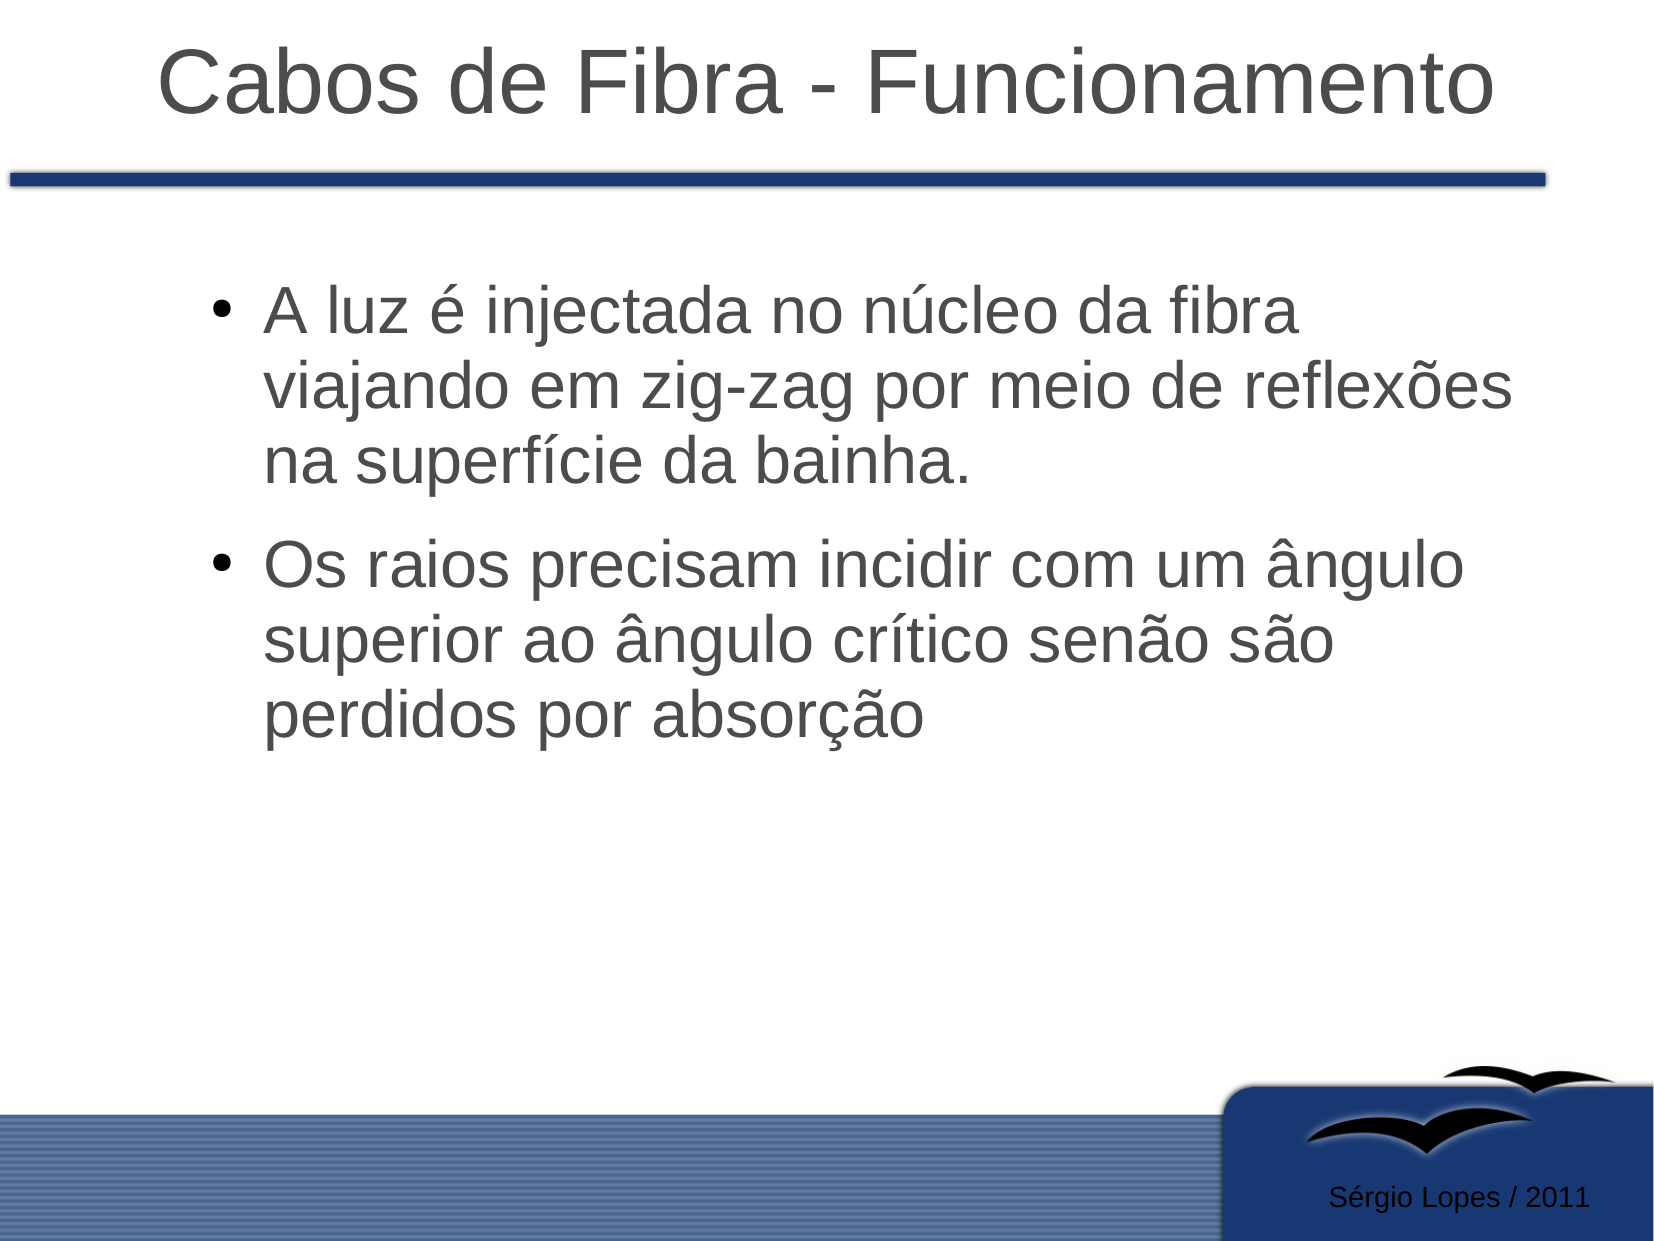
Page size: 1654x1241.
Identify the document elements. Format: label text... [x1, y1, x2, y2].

title Cabos de Fibra - Funcionamento [121, 0, 1534, 164]
picture [0, 0, 1654, 1241]
list A luz é injectada no núcleo da fibra viajando em zig-zag por meio de reflexões na superfície da bainha. Os raios precisam incidir com um ângulo superior ao ângulo crítico senão são perdidos por absorção [121, 273, 1534, 1056]
text_box Sérgio Lopes / 2011 [1328, 1181, 1588, 1214]
